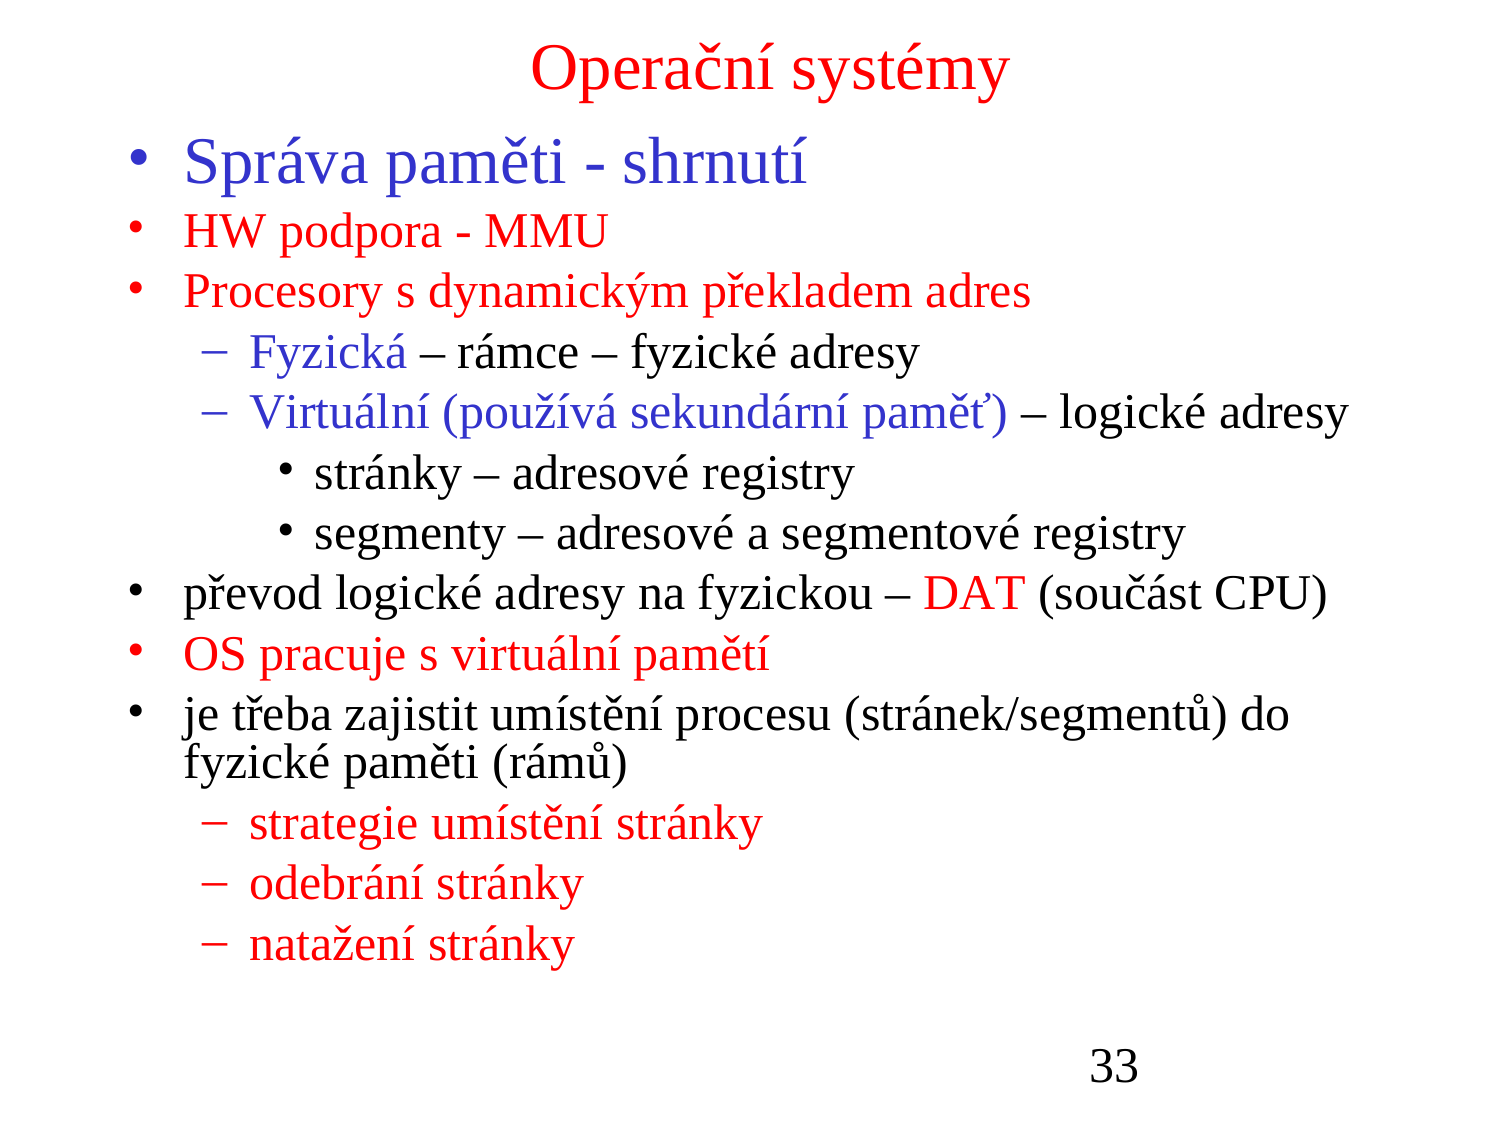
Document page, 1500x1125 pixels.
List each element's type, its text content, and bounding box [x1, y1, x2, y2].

title Operační systémy [125, 0, 1401, 126]
list Správa paměti - shrnutí HW podpora - MMU Procesory s dynamickým překladem adres Fyzická – rámce – fyzické adresy Virtuální (používá sekundární paměť) – logické adresy stránky – adresové registry segmenty – adresové a segmentové registry převod logické adresy na fyzickou – DAT (součást CPU) OS pracuje s virtuální pamětí je třeba zajistit umístění procesu (stránek/segmentů) do fyzické paměti (rámů) strategie umístění stránky odebrání stránky natažení stránky [112, 125, 1388, 1000]
